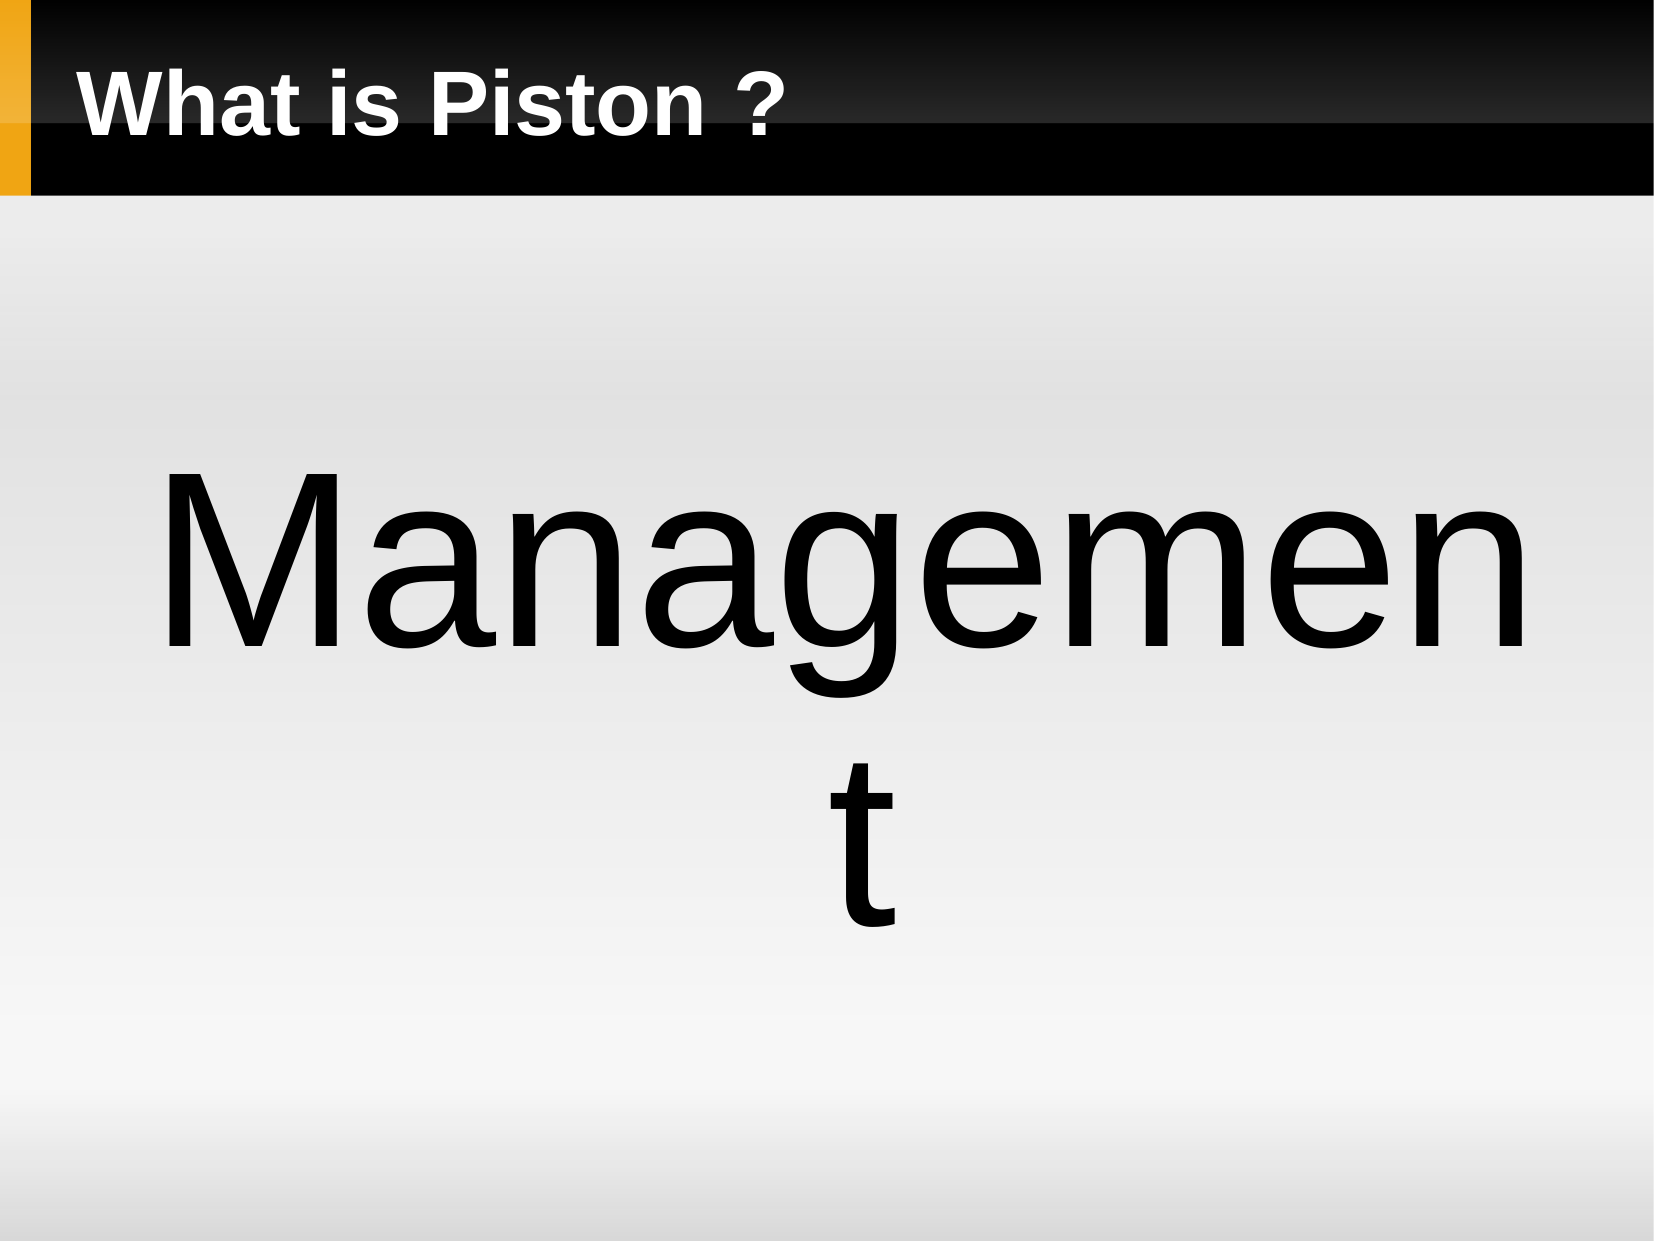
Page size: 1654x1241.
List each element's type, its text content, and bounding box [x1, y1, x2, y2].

title What is Piston ? [76, 0, 1565, 208]
subtitle Management [82, 290, 1571, 1109]
picture [0, 0, 1654, 1241]
